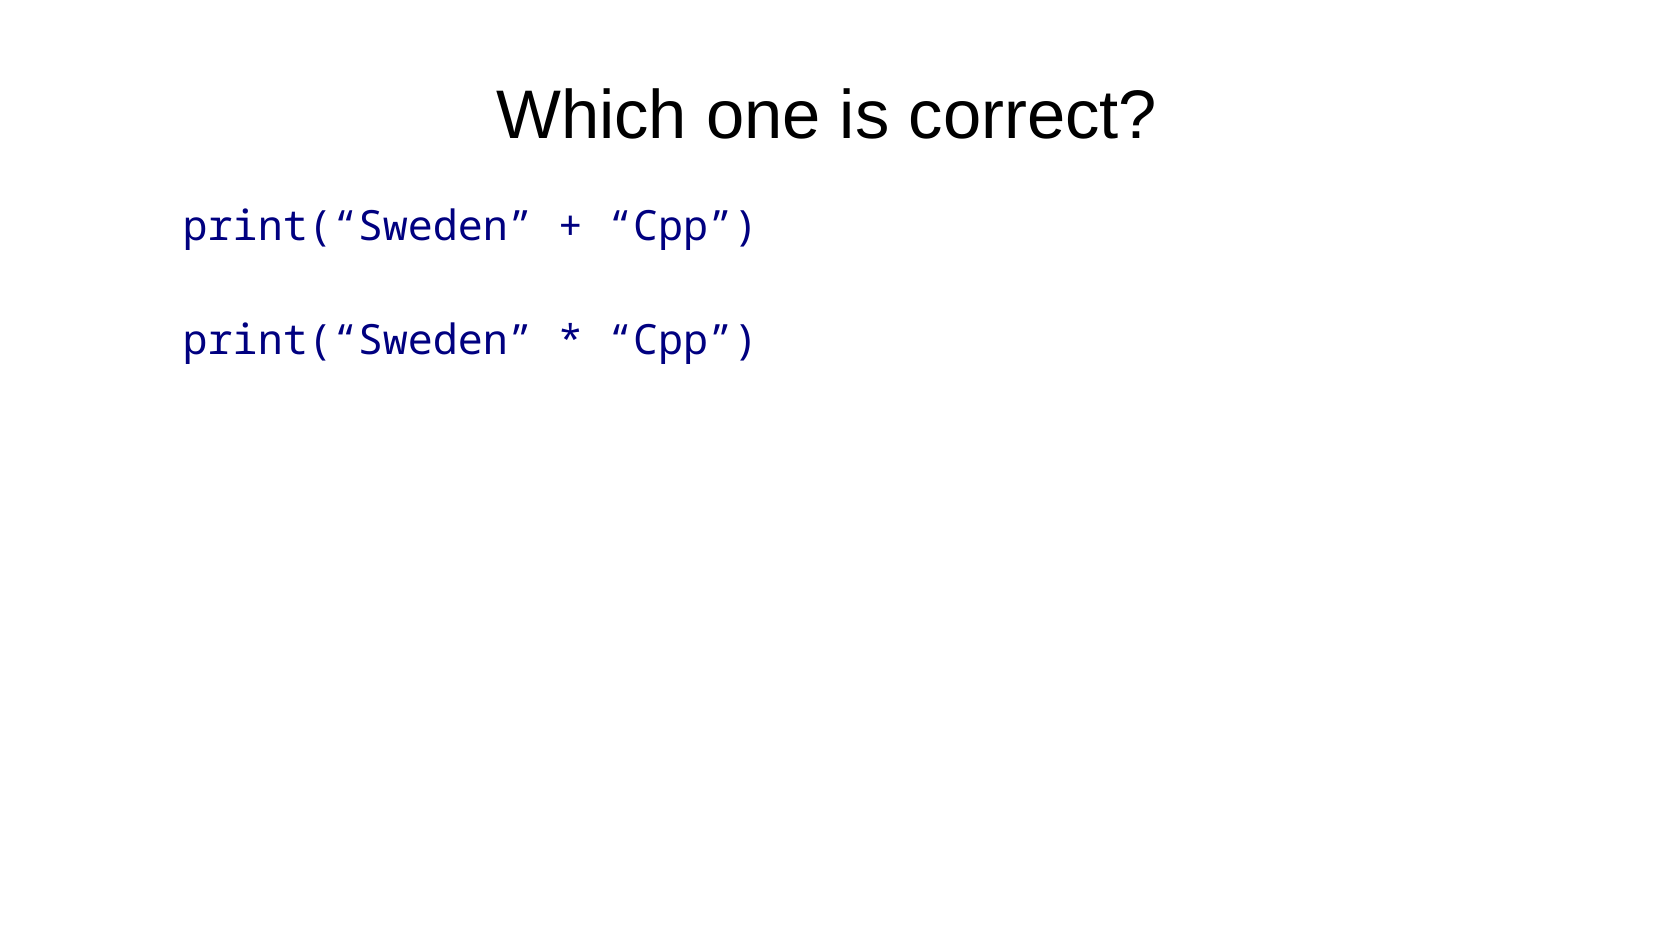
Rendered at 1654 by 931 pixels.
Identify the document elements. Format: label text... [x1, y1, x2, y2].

list print(“Sweden” + “Cpp”) print(“Sweden” * “Cpp”) [82, 195, 1571, 735]
title Which one is correct? [82, 37, 1572, 193]
